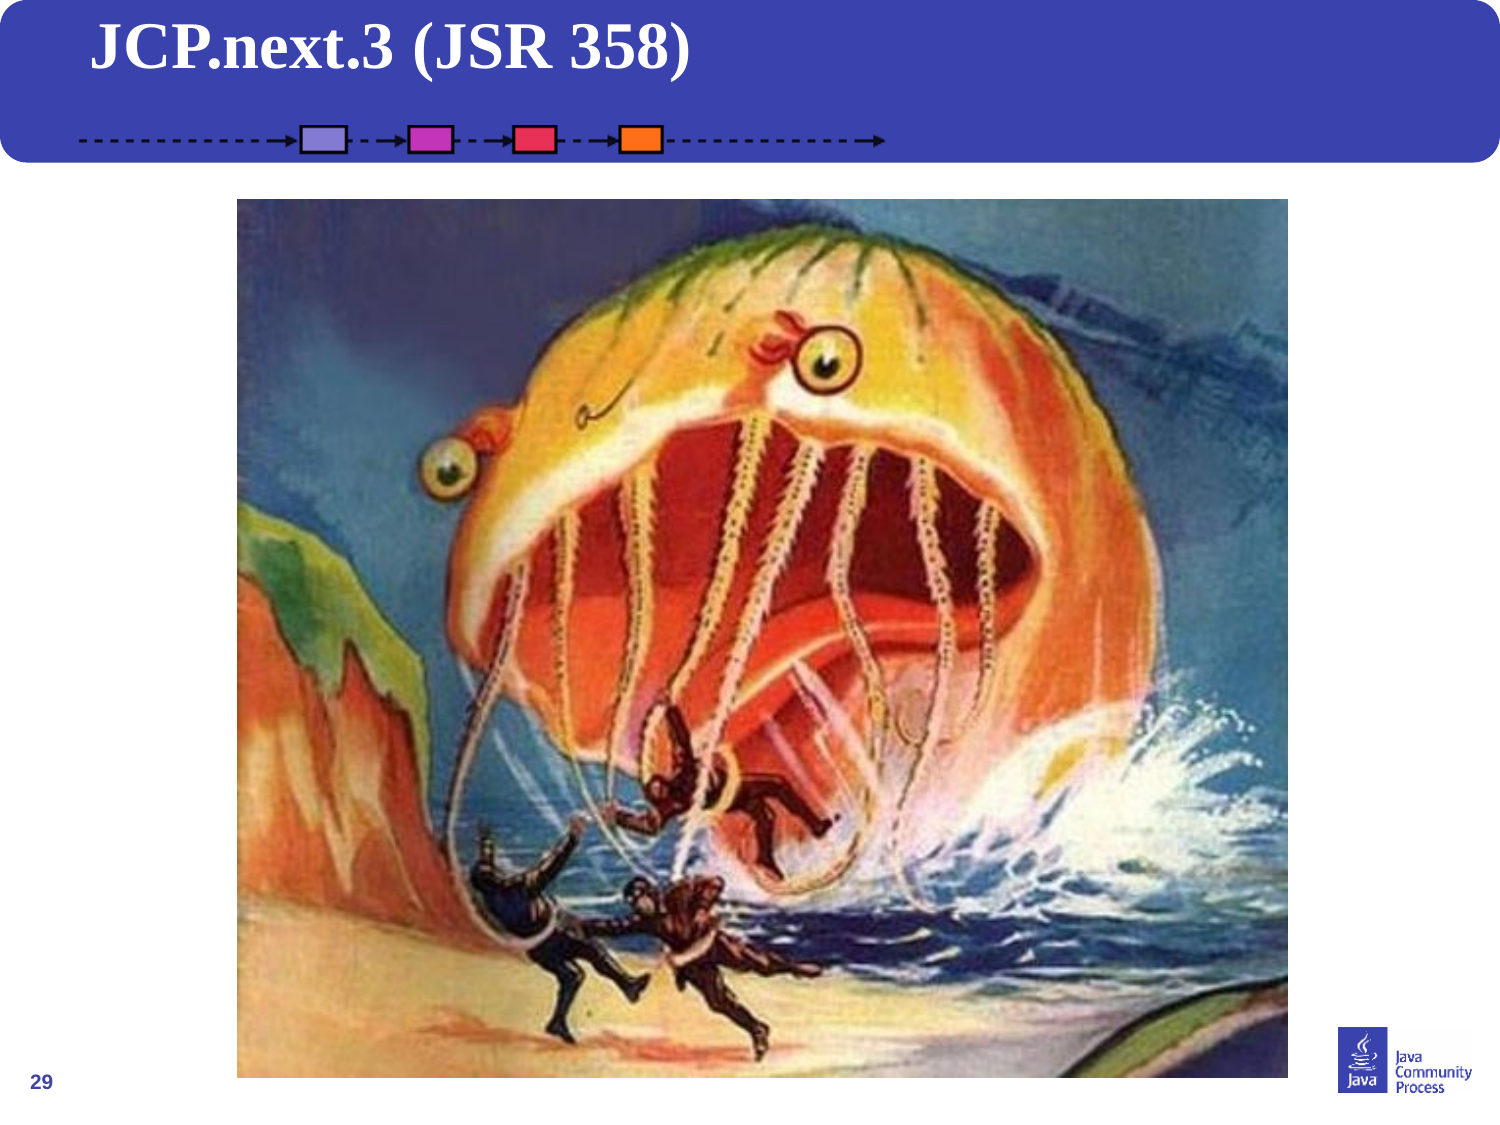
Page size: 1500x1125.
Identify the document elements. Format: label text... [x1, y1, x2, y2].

picture [70, 125, 897, 156]
title JCP.next.3 (JSR 358) [75, 0, 1349, 143]
picture [1337, 1026, 1472, 1093]
picture [237, 199, 1288, 1078]
